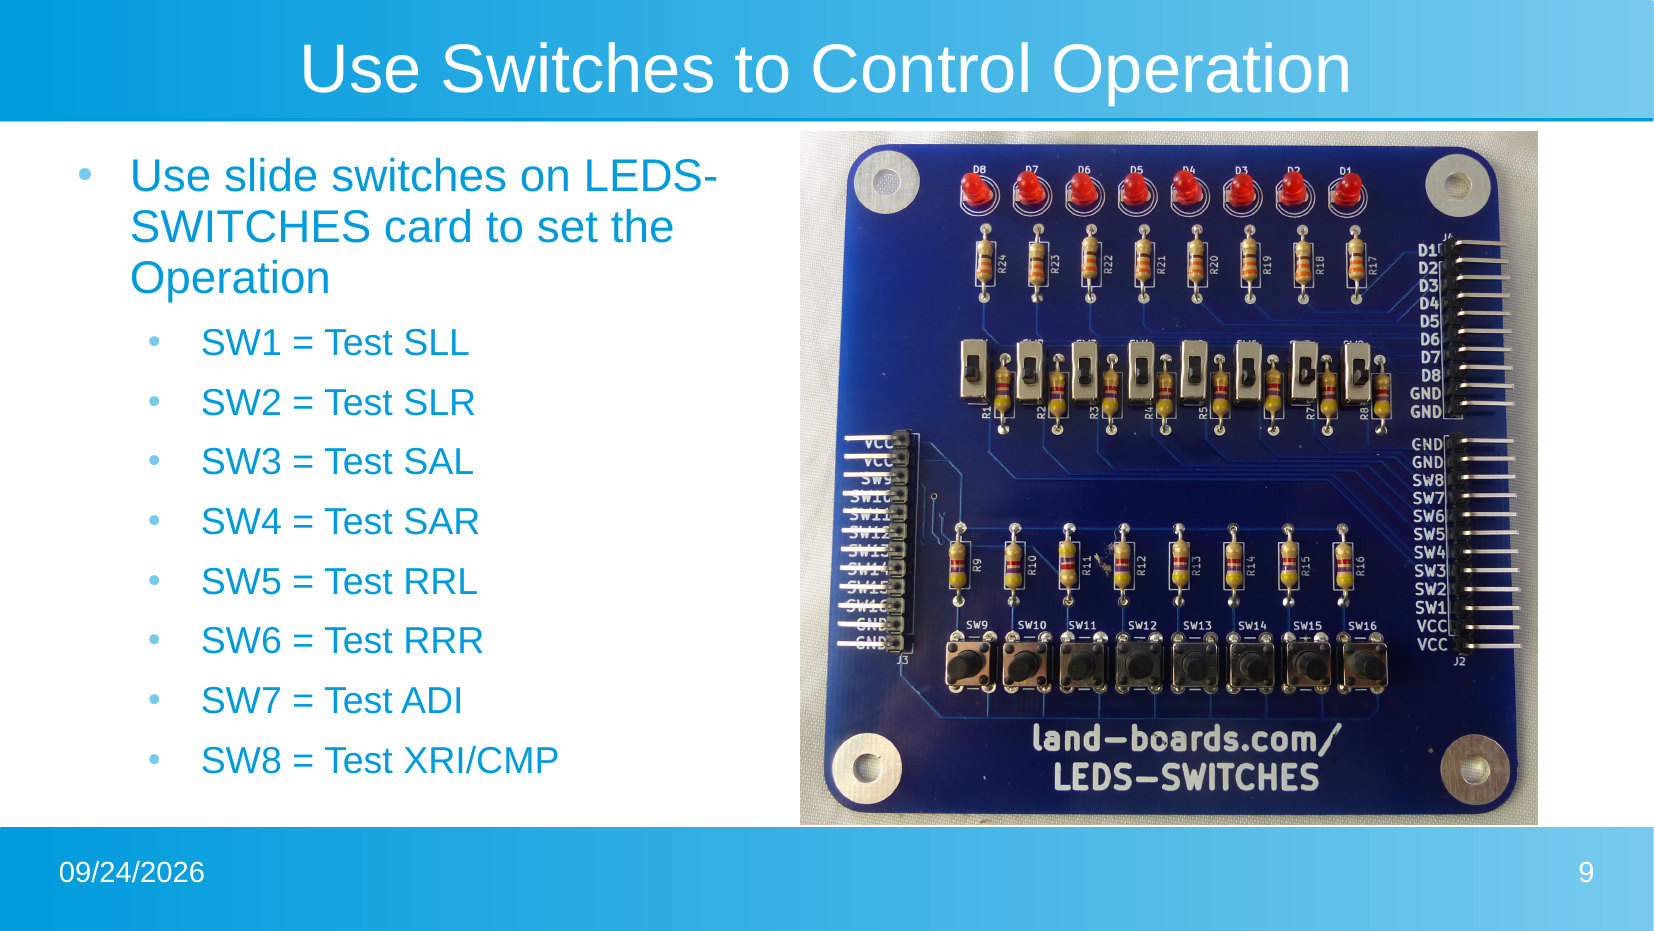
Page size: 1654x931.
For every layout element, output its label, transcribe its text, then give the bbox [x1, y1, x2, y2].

picture [800, 131, 1538, 826]
title Use Switches to Control Operation [59, 29, 1595, 108]
list Use slide switches on LEDS-SWITCHES card to set the Operation SW1 = Test SLL SW2 = Test SLR SW3 = Test SAL SW4 = Test SAR SW5 = Test RRL SW6 = Test RRR SW7 = Test ADI SW8 = Test XRI/CMP [59, 150, 788, 788]
